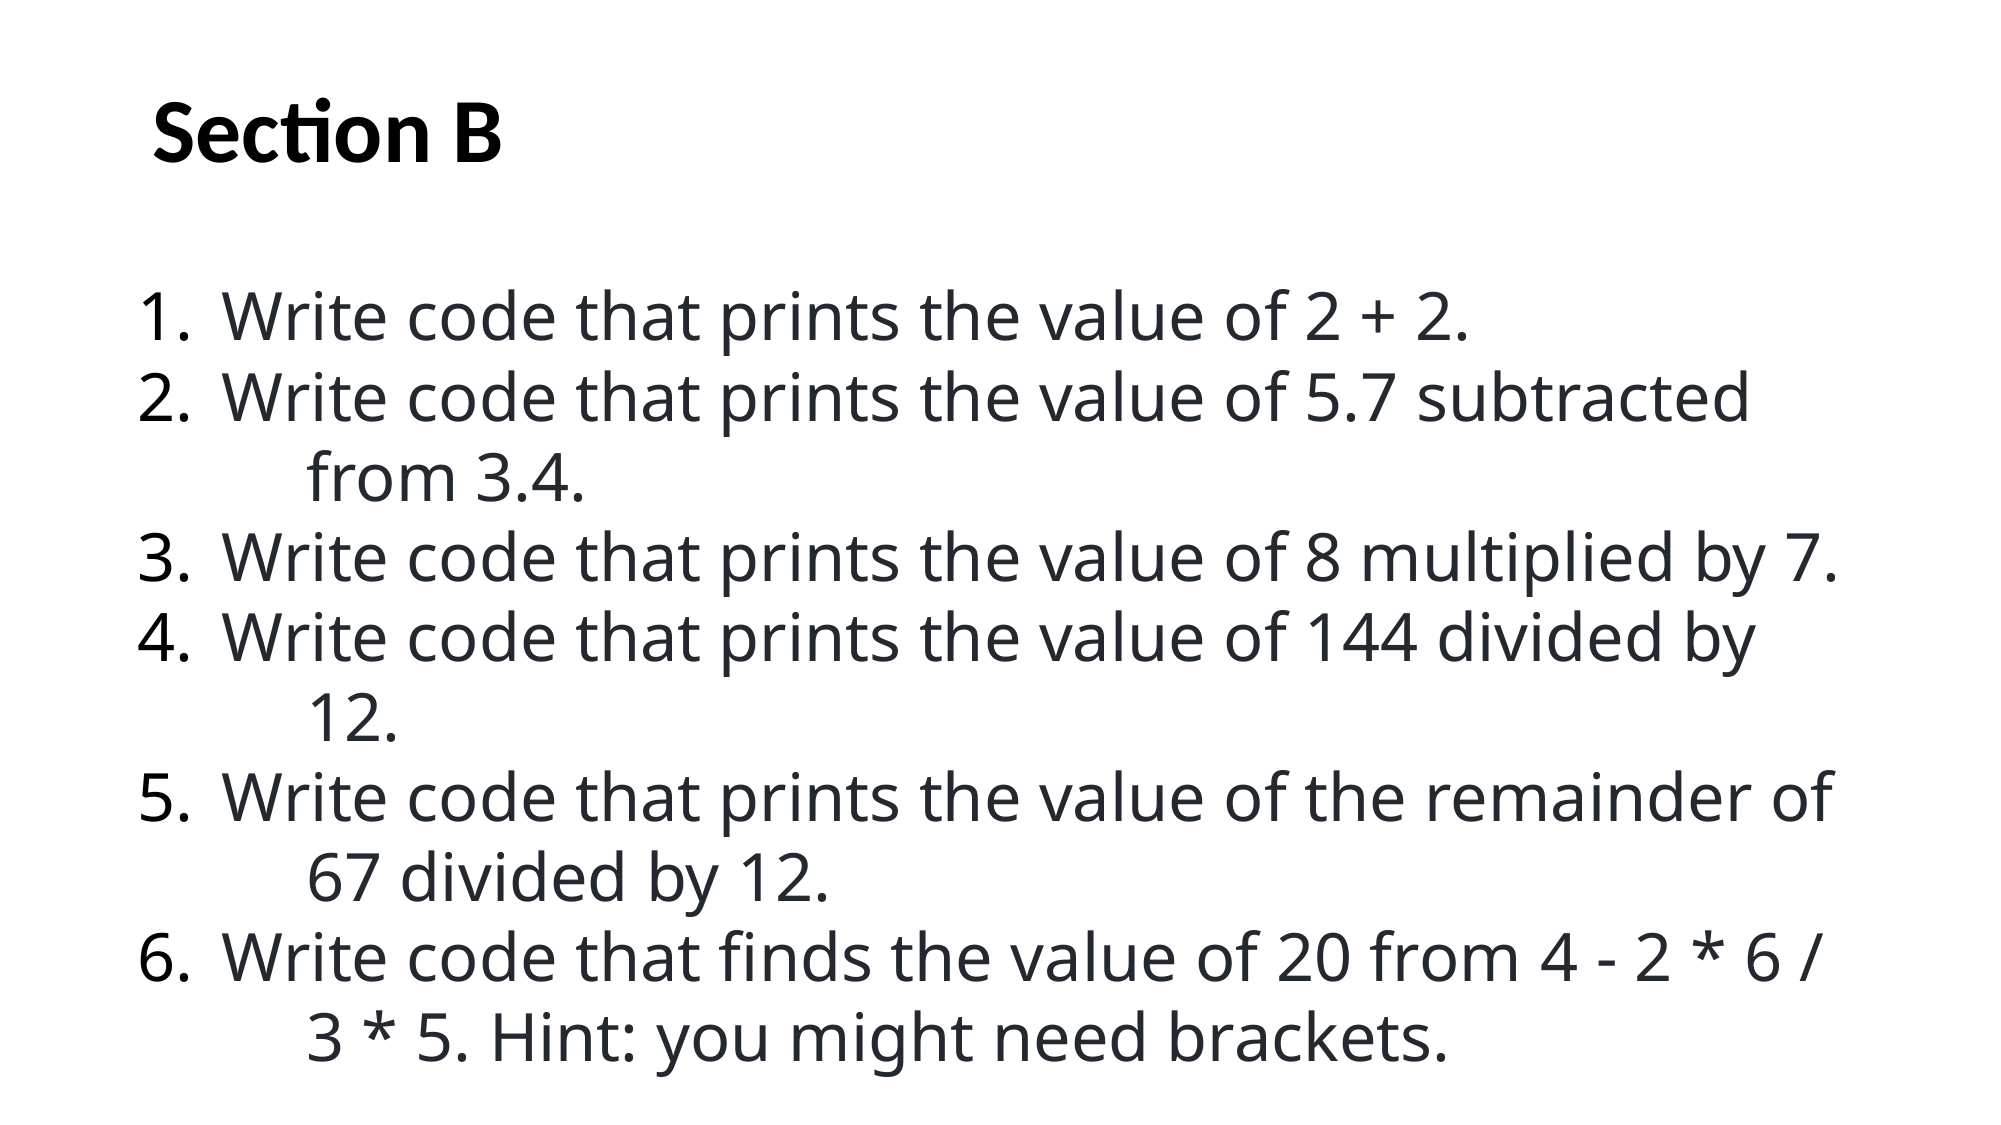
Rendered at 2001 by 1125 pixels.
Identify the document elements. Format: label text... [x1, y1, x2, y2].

title Section B [137, 59, 1863, 194]
list Write code that prints the value of 2 + 2. Write code that prints the value of 5.7 subtracted from 3.4. Write code that prints the value of 8 multiplied by 7. Write code that prints the value of 144 divided by 12. Write code that prints the value of the remainder of 67 divided by 12. Write code that finds the value of 20 from 4 - 2 * 6 / 3 * 5. Hint: you might need brackets. [137, 270, 1863, 1043]
